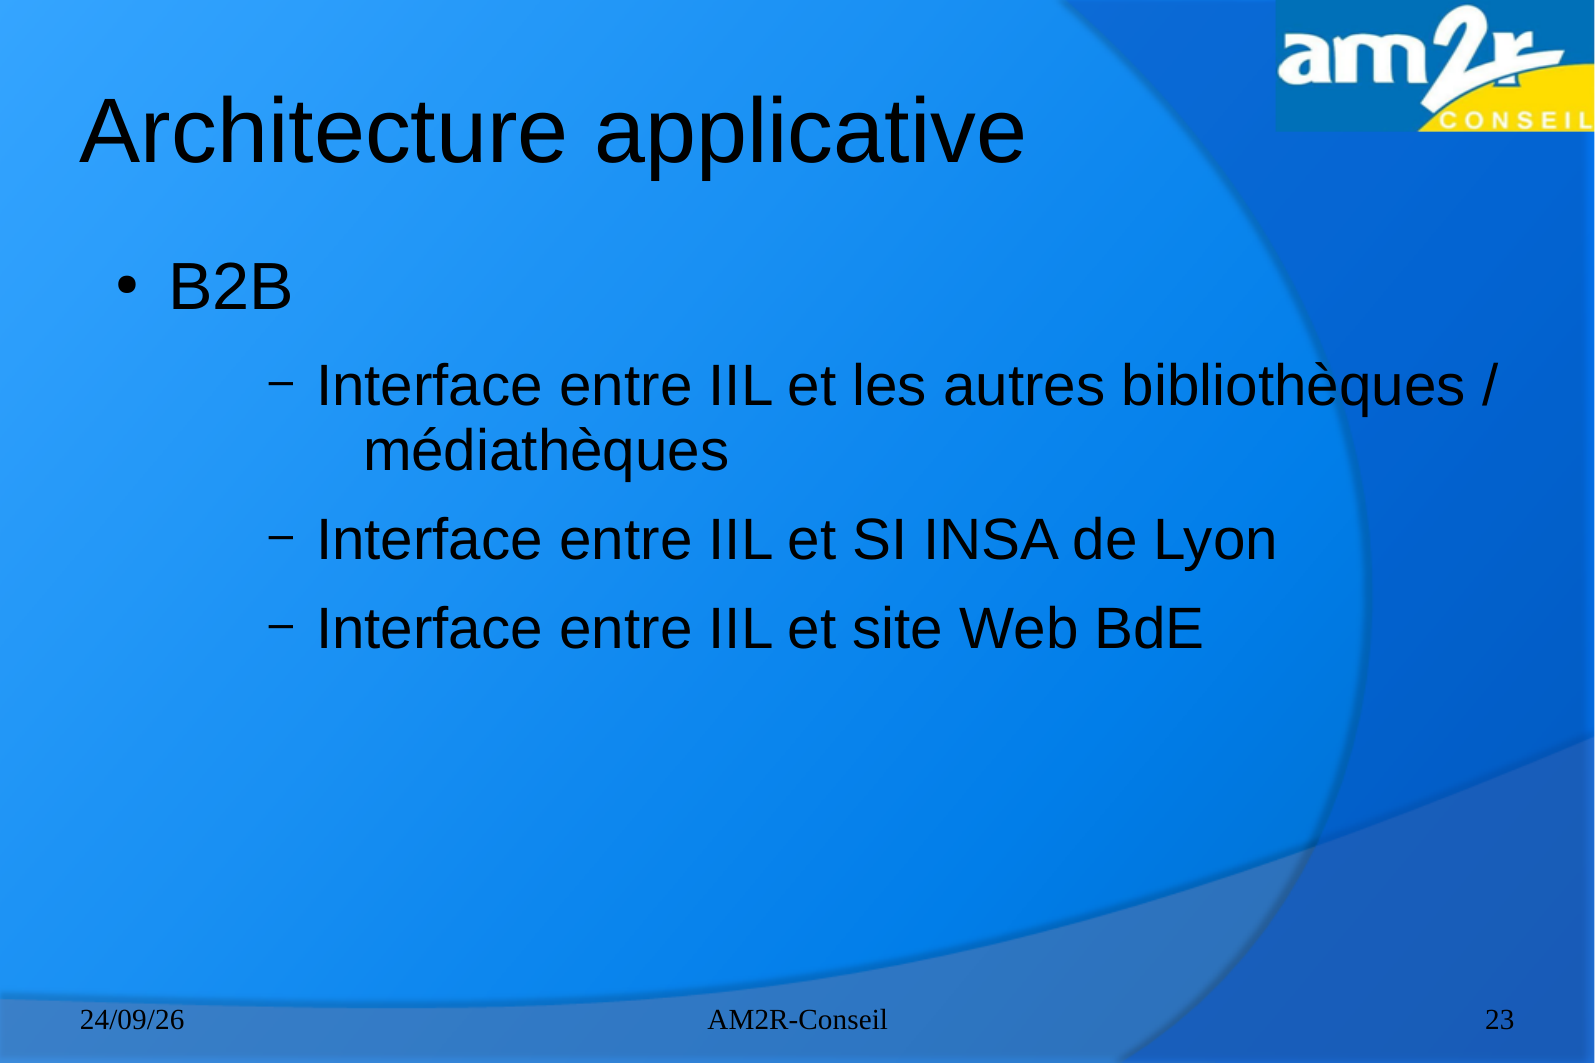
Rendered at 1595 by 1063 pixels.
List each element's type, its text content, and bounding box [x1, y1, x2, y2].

picture [0, 0, 1595, 1063]
list B2B Interface entre IIL et les autres bibliothèques / médiathèques Interface entre IIL et SI INSA de Lyon Interface entre IIL et site Web BdE [79, 248, 1515, 960]
title Architecture applicative [79, 49, 1241, 213]
